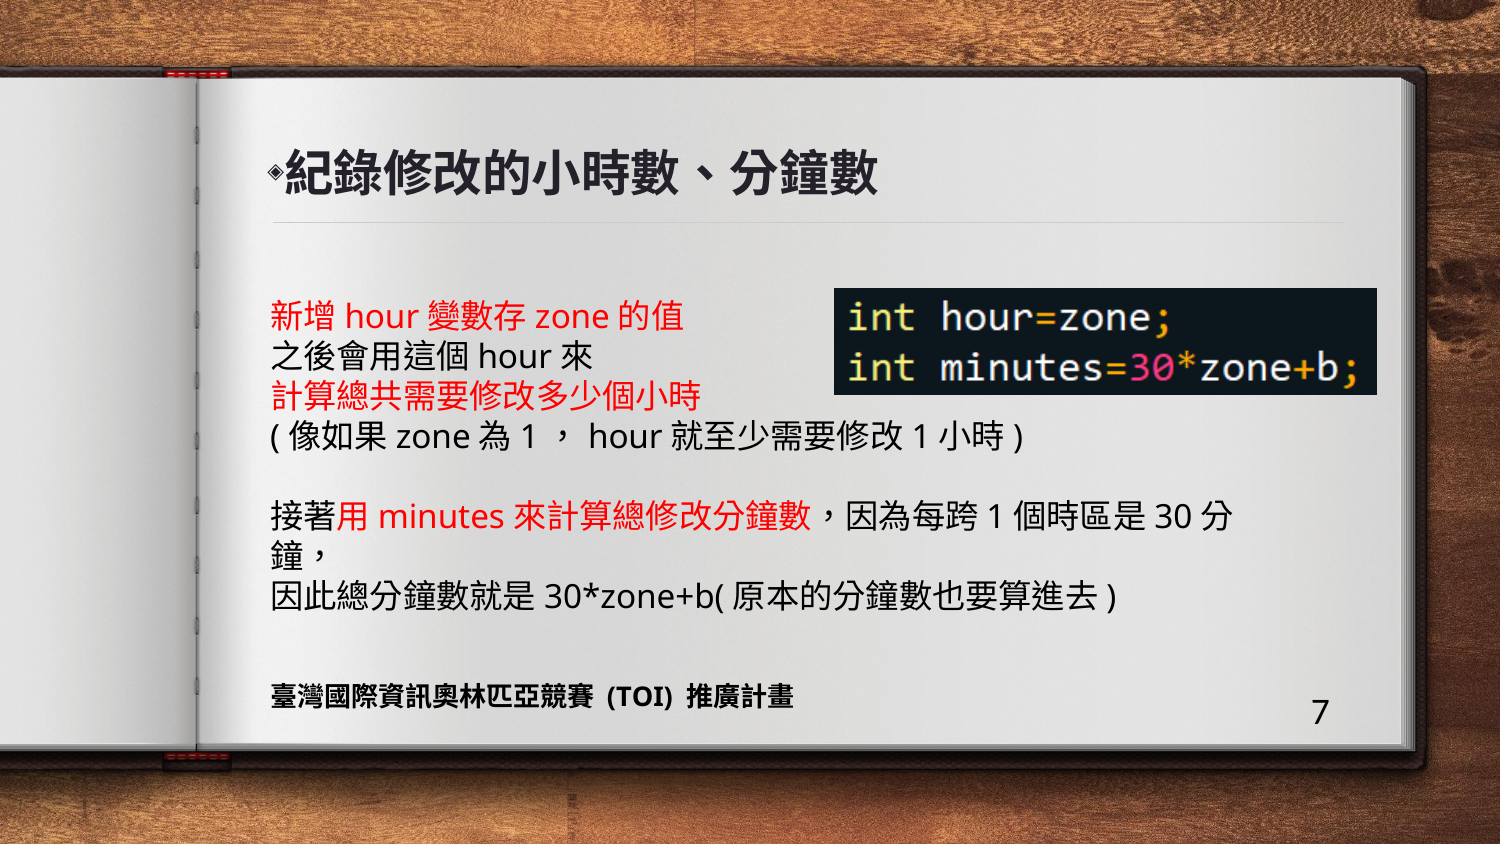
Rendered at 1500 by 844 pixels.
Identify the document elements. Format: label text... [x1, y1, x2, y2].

picture [834, 288, 1377, 395]
text_box 新增hour變數存zone的值 之後會用這個hour來 計算總共需要修改多少個小時 (像如果zone為1，hour就至少需要修改1小時) 接著用minutes來計算總修改分鐘數，因為每跨1個時區是30分鐘， 因此總分鐘數就是30*zone+b(原本的分鐘數也要算進去) [255, 288, 1281, 587]
list 紀錄修改的小時數、分鐘數 [252, 126, 1183, 216]
text_box [1295, 672, 1386, 737]
